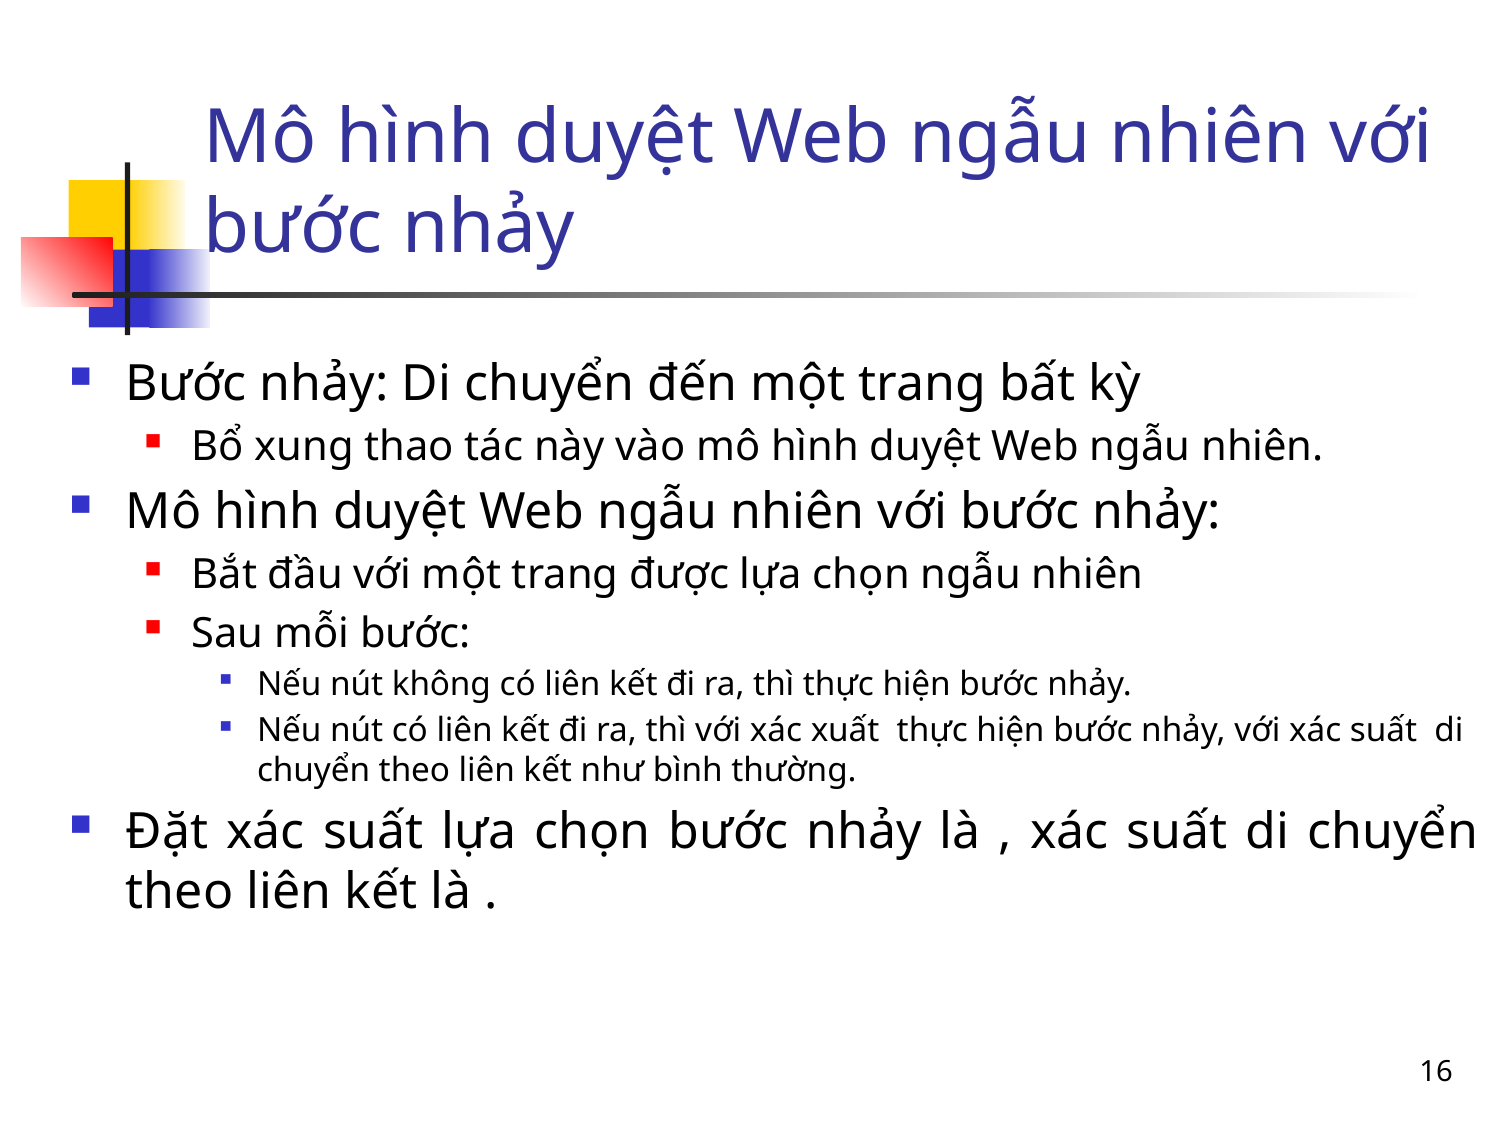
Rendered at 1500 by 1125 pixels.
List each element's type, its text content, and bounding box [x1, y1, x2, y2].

title Mô hình duyệt Web ngẫu nhiên với bước nhảy [188, 35, 1468, 275]
list Bước nhảy: Di chuyển đến một trang bất kỳ Bổ xung thao tác này vào mô hình duyệt Web ngẫu nhiên. Mô hình duyệt Web ngẫu nhiên với bước nhảy: Bắt đầu với một trang được lựa chọn ngẫu nhiên Sau mỗi bước: Nếu nút không có liên kết đi ra, thì thực hiện bước nhảy. Nếu nút có liên kết đi ra, thì với xác xuất thực hiện bước nhảy, với xác suất di chuyển theo liên kết như bình thường. Đặt xác suất lựa chọn bước nhảy là , xác suất di chuyển theo liên kết là . [54, 342, 1495, 1100]
